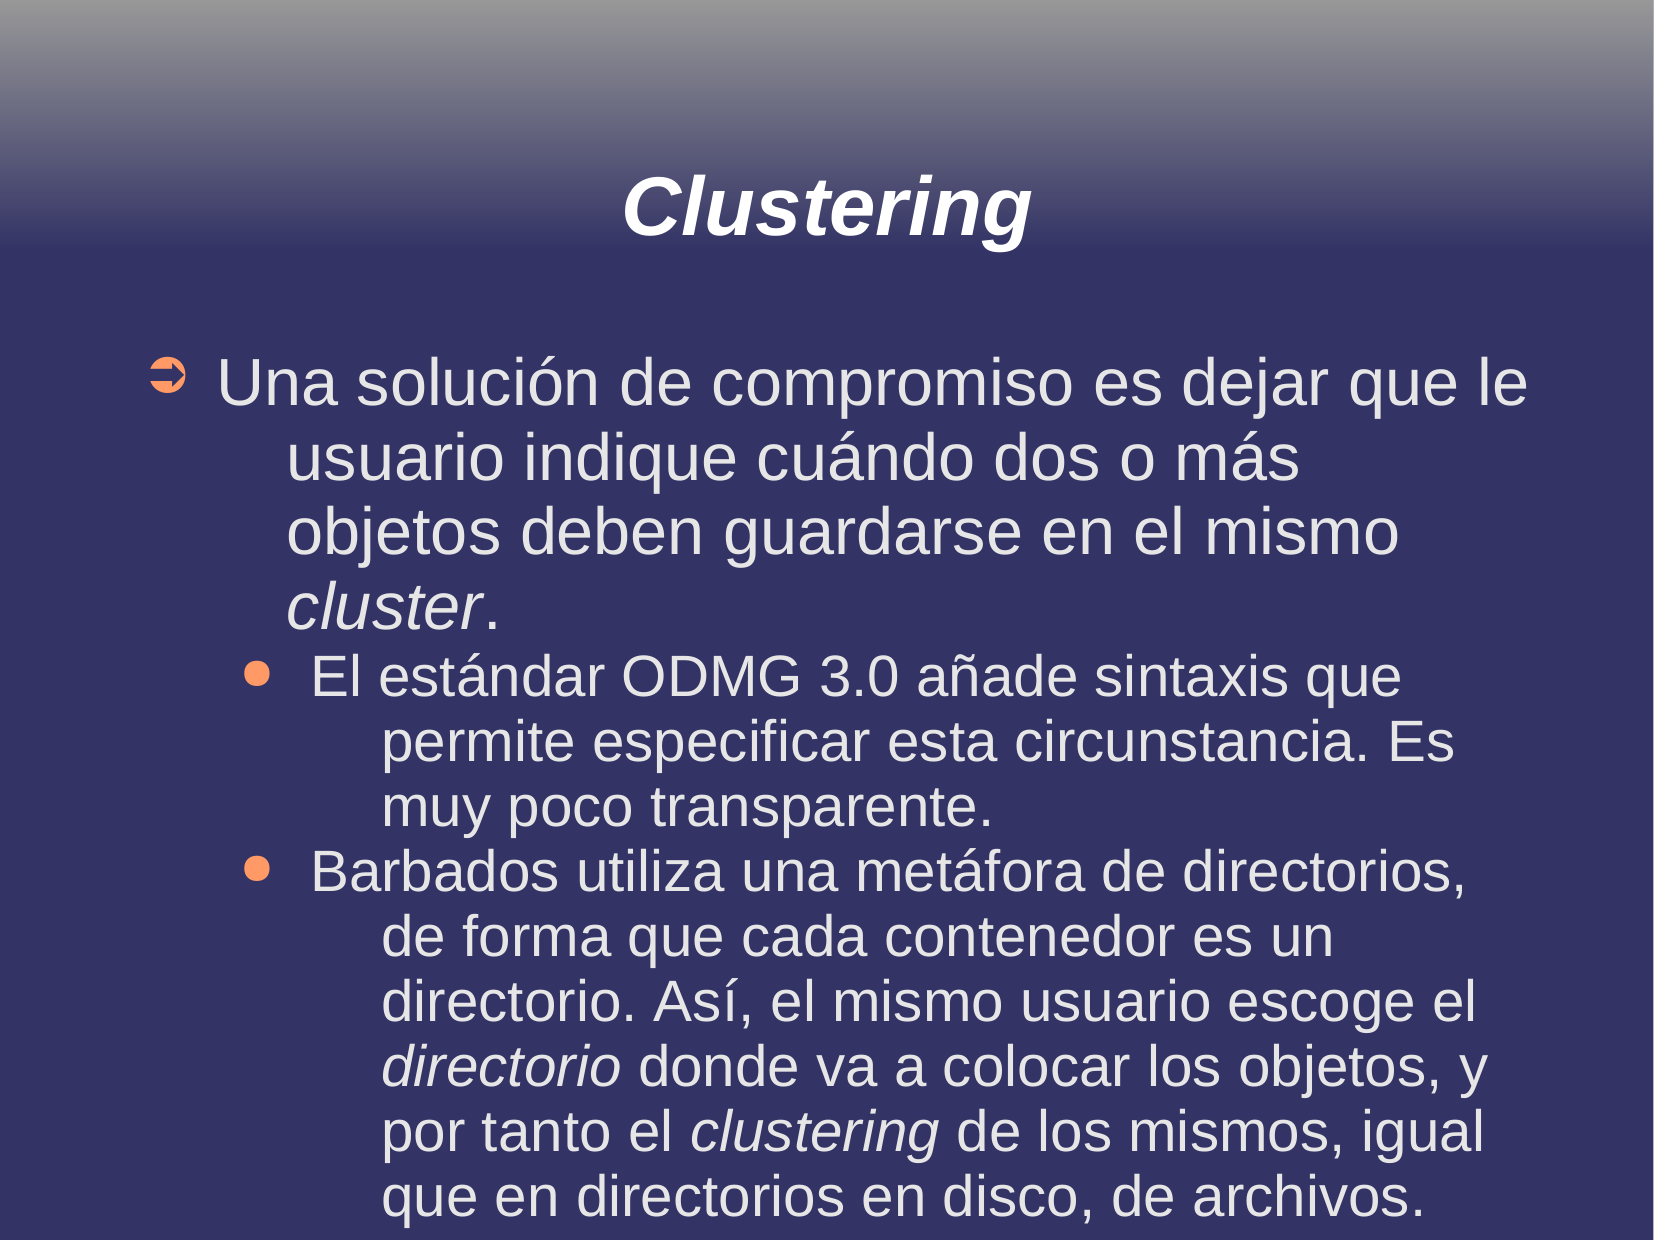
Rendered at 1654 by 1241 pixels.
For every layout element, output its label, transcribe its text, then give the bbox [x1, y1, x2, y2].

list Una solución de compromiso es dejar que le usuario indique cuándo dos o más objetos deben guardarse en el mismo cluster. El estándar ODMG 3.0 añade sintaxis que permite especificar esta circunstancia. Es muy poco transparente. Barbados utiliza una metáfora de directorios, de forma que cada contenedor es un directorio. Así, el mismo usuario escoge el directorio donde va a colocar los objetos, y por tanto el clustering de los mismos, igual que en directorios en disco, de archivos. [121, 344, 1534, 1127]
title Clustering [121, 102, 1534, 311]
